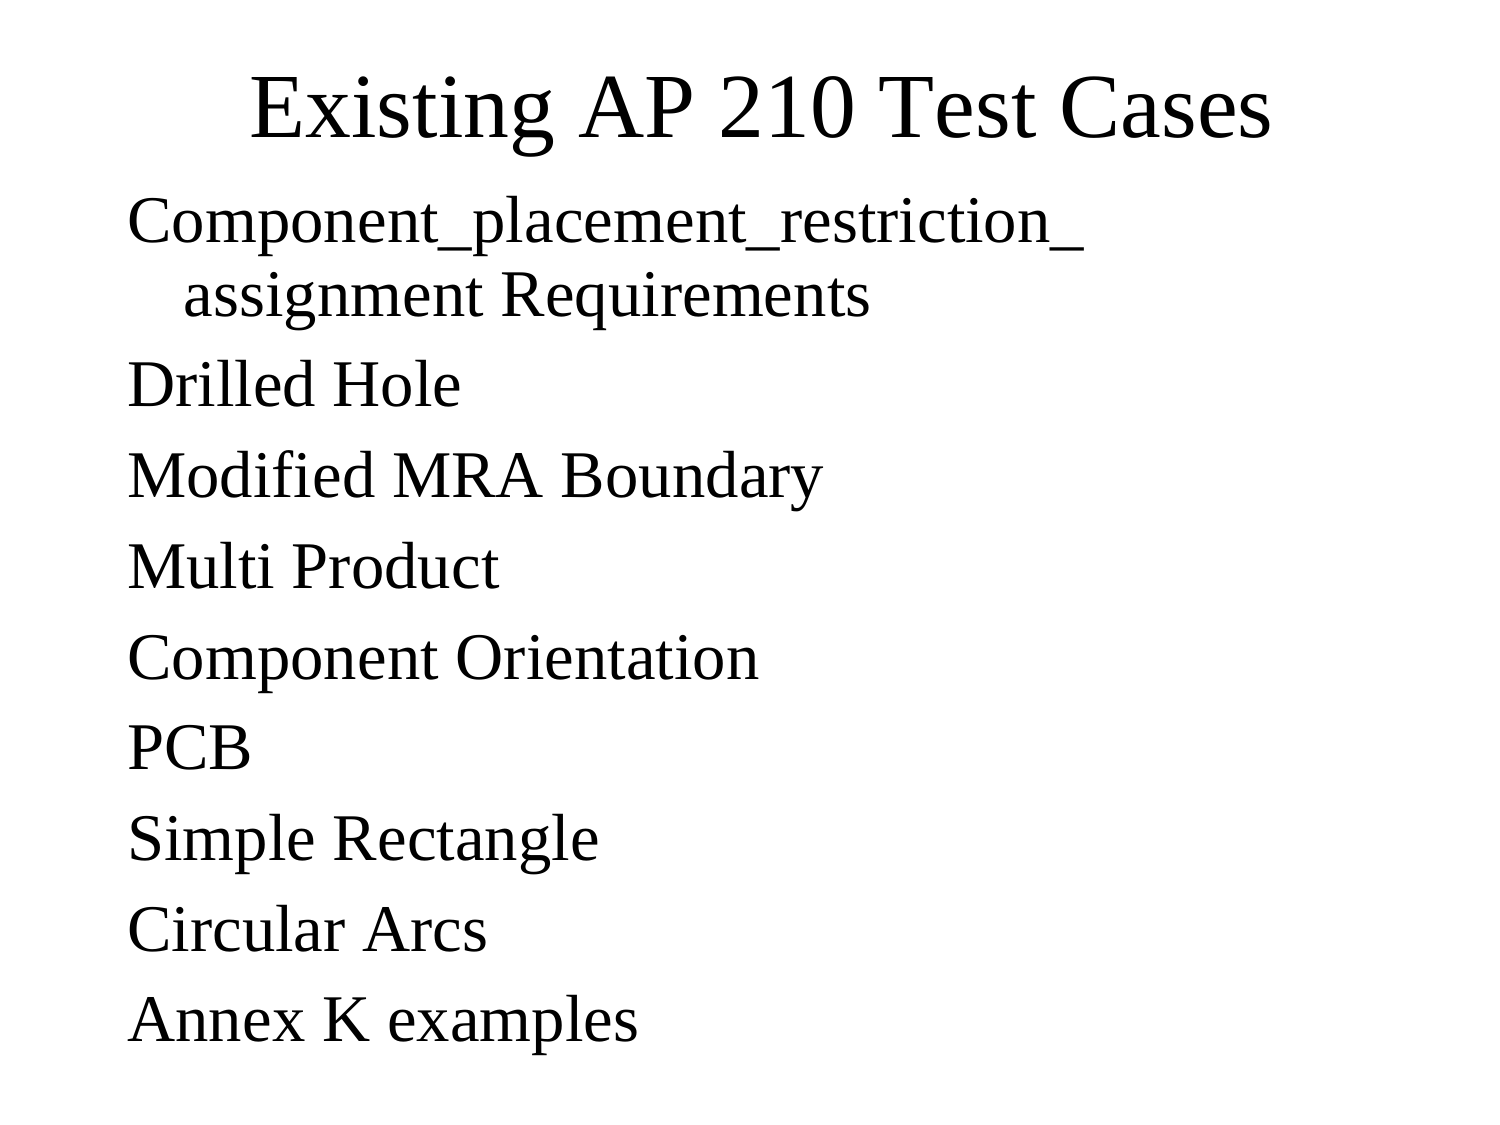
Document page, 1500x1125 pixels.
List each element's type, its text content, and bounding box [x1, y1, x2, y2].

title Existing AP 210 Test Cases [125, 12, 1401, 201]
list Component_placement_restriction_ assignment Requirements Drilled Hole Modified MRA Boundary Multi Product Component Orientation PCB Simple Rectangle Circular Arcs Annex K examples [112, 174, 1388, 1065]
